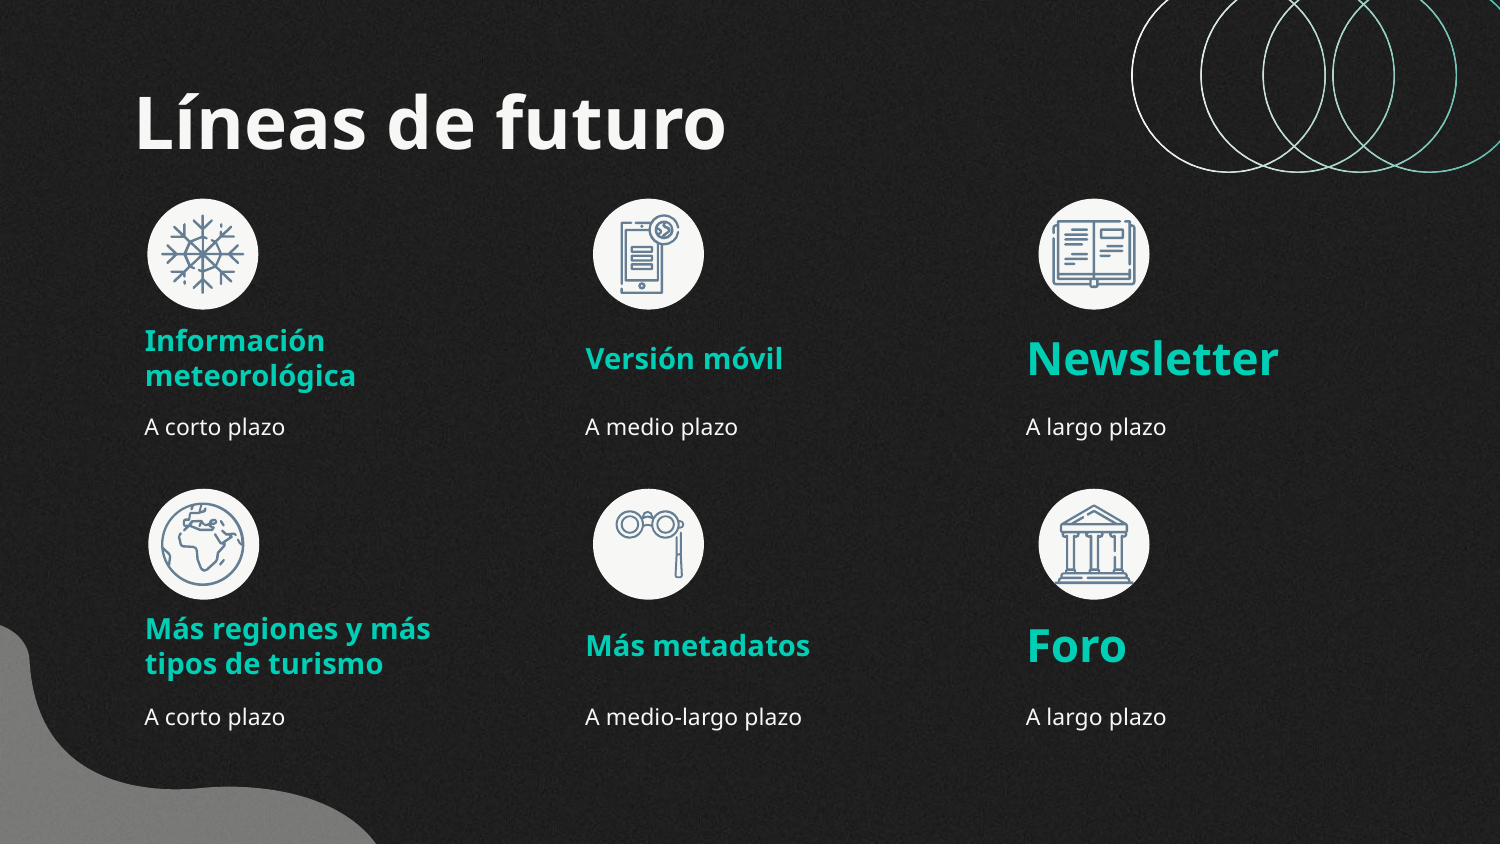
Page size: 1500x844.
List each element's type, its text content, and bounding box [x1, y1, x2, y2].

subtitle A corto plazo [129, 386, 490, 466]
title Foro [1011, 613, 1371, 676]
title Versión móvil [570, 326, 931, 386]
subtitle A medio plazo [570, 386, 931, 466]
subtitle A corto plazo [129, 676, 490, 756]
subtitle A medio-largo plazo [570, 676, 931, 756]
subtitle A largo plazo [1010, 386, 1371, 466]
title Más regiones y más tipos de turismo [129, 614, 490, 676]
picture [0, 0, 1500, 844]
text_box [593, 198, 704, 310]
title Líneas de futuro [118, 72, 1131, 167]
title Más metadatos [570, 613, 931, 676]
text_box [593, 488, 704, 600]
text_box [1038, 488, 1150, 600]
title Información meteorológica [129, 325, 490, 386]
title Newsletter [1011, 325, 1371, 386]
text_box [1038, 198, 1150, 310]
text_box [147, 198, 259, 310]
subtitle A largo plazo [1010, 676, 1371, 756]
text_box [148, 488, 260, 600]
